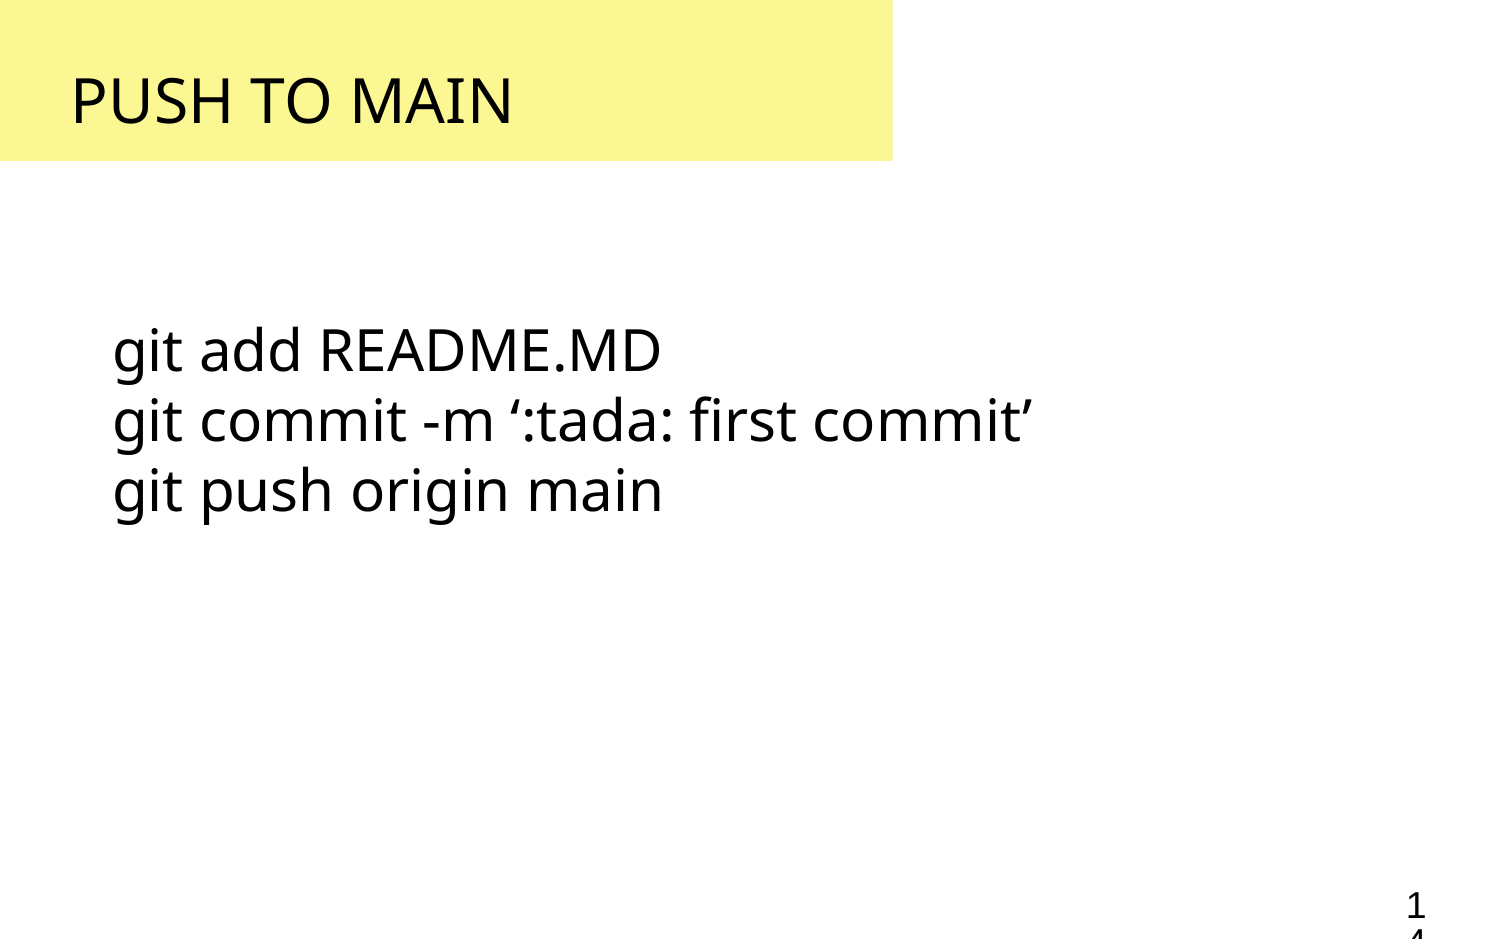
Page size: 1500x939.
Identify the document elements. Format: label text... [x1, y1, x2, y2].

text_box git add README.MD git commit -m ‘:tada: first commit’ git push origin main [94, 298, 1479, 539]
text_box <number> [1405, 880, 1434, 939]
text_box PUSH TO MAIN [68, 59, 820, 218]
text_box [0, 0, 893, 161]
